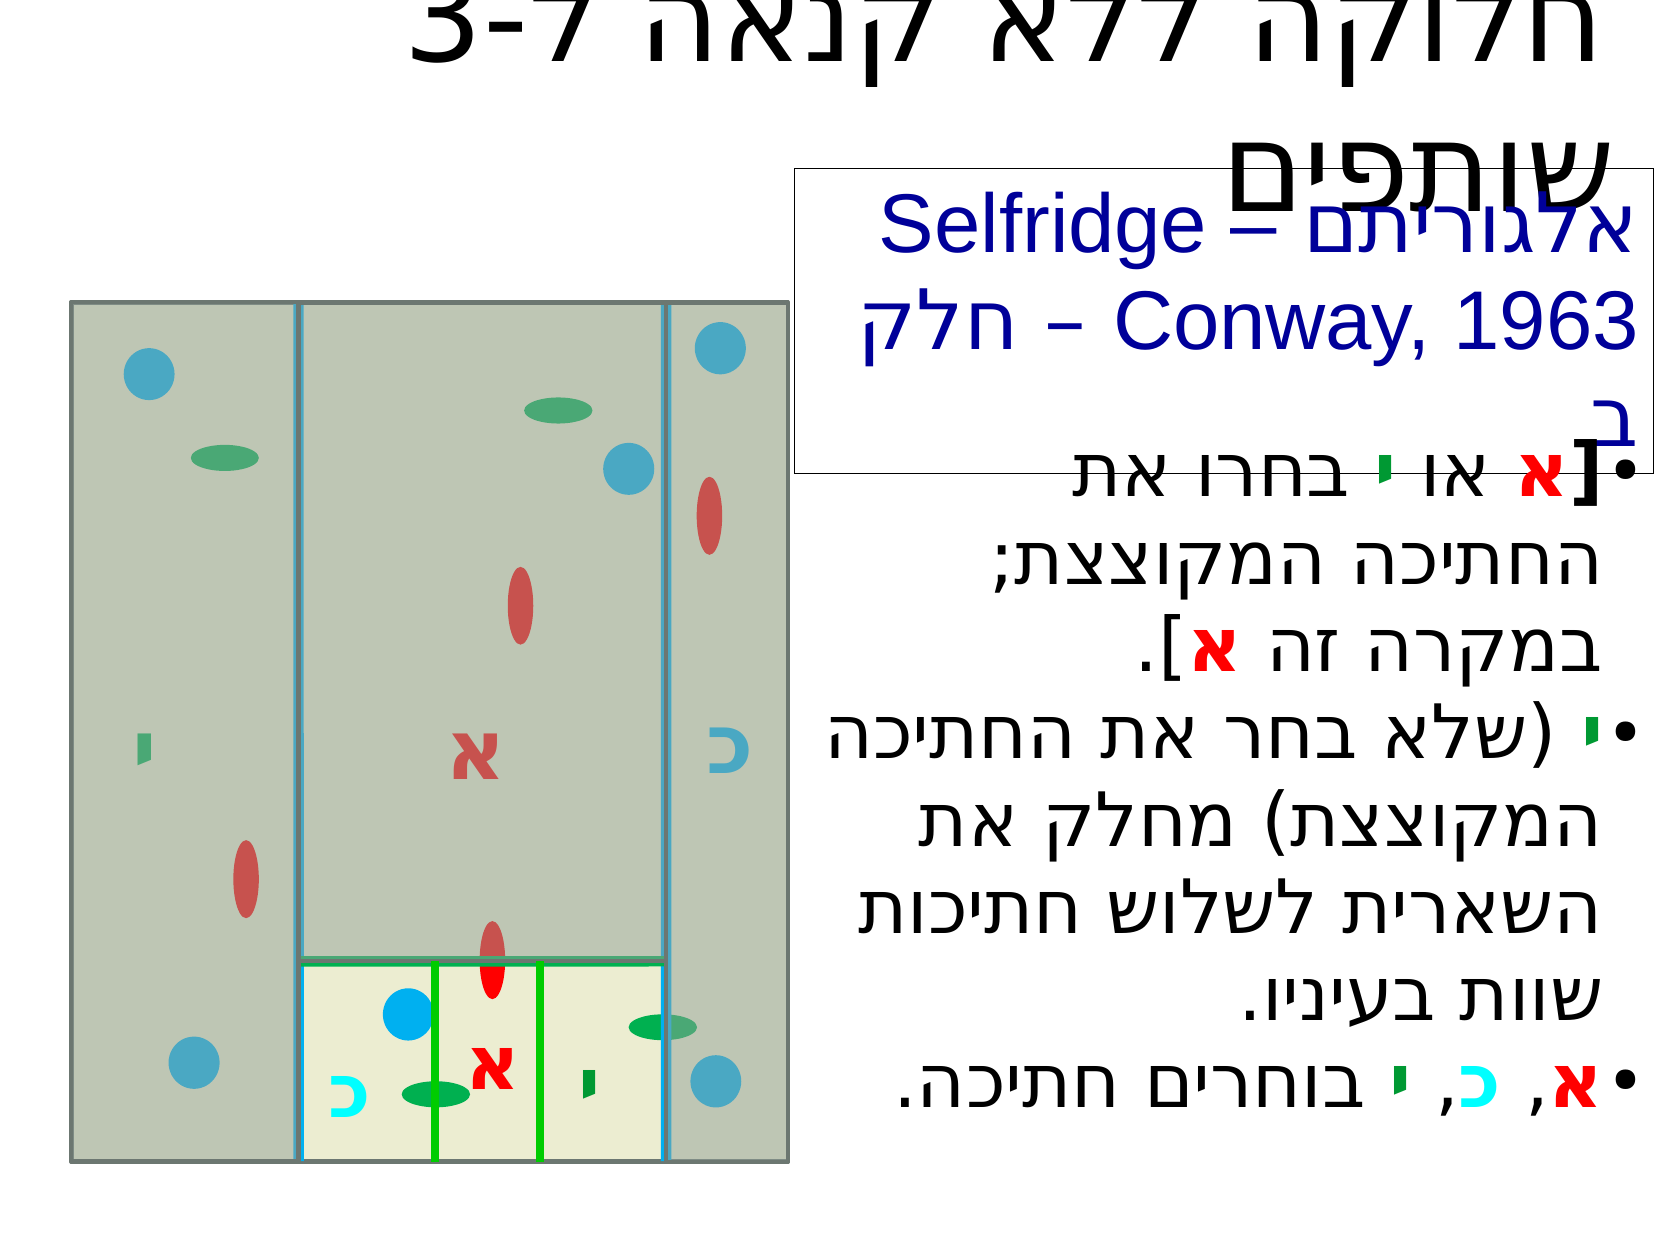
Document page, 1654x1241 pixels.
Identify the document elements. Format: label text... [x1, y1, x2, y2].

text_box אלגוריתם Selfridge – Conway, 1963 – חלק ב [794, 168, 1654, 380]
text_box [א או י בחרו את החתיכה המקוצצת; במקרה זה א]. י (שלא בחר את החתיכה המקוצצת) מחלק את השארית לשלוש חתיכות שוות בעיניו. א, כ, י בוחרים חתיכה. [795, 420, 1654, 1014]
text_box [439, 967, 536, 1162]
title חלוקה ללא קנאה ל-3 שותפים [30, 7, 1654, 166]
text_box י [565, 1035, 616, 1133]
text_box [304, 967, 431, 1162]
text_box כ [315, 1040, 386, 1139]
text_box [71, 301, 788, 1163]
text_box א [420, 1012, 535, 1111]
text_box [544, 967, 660, 1162]
